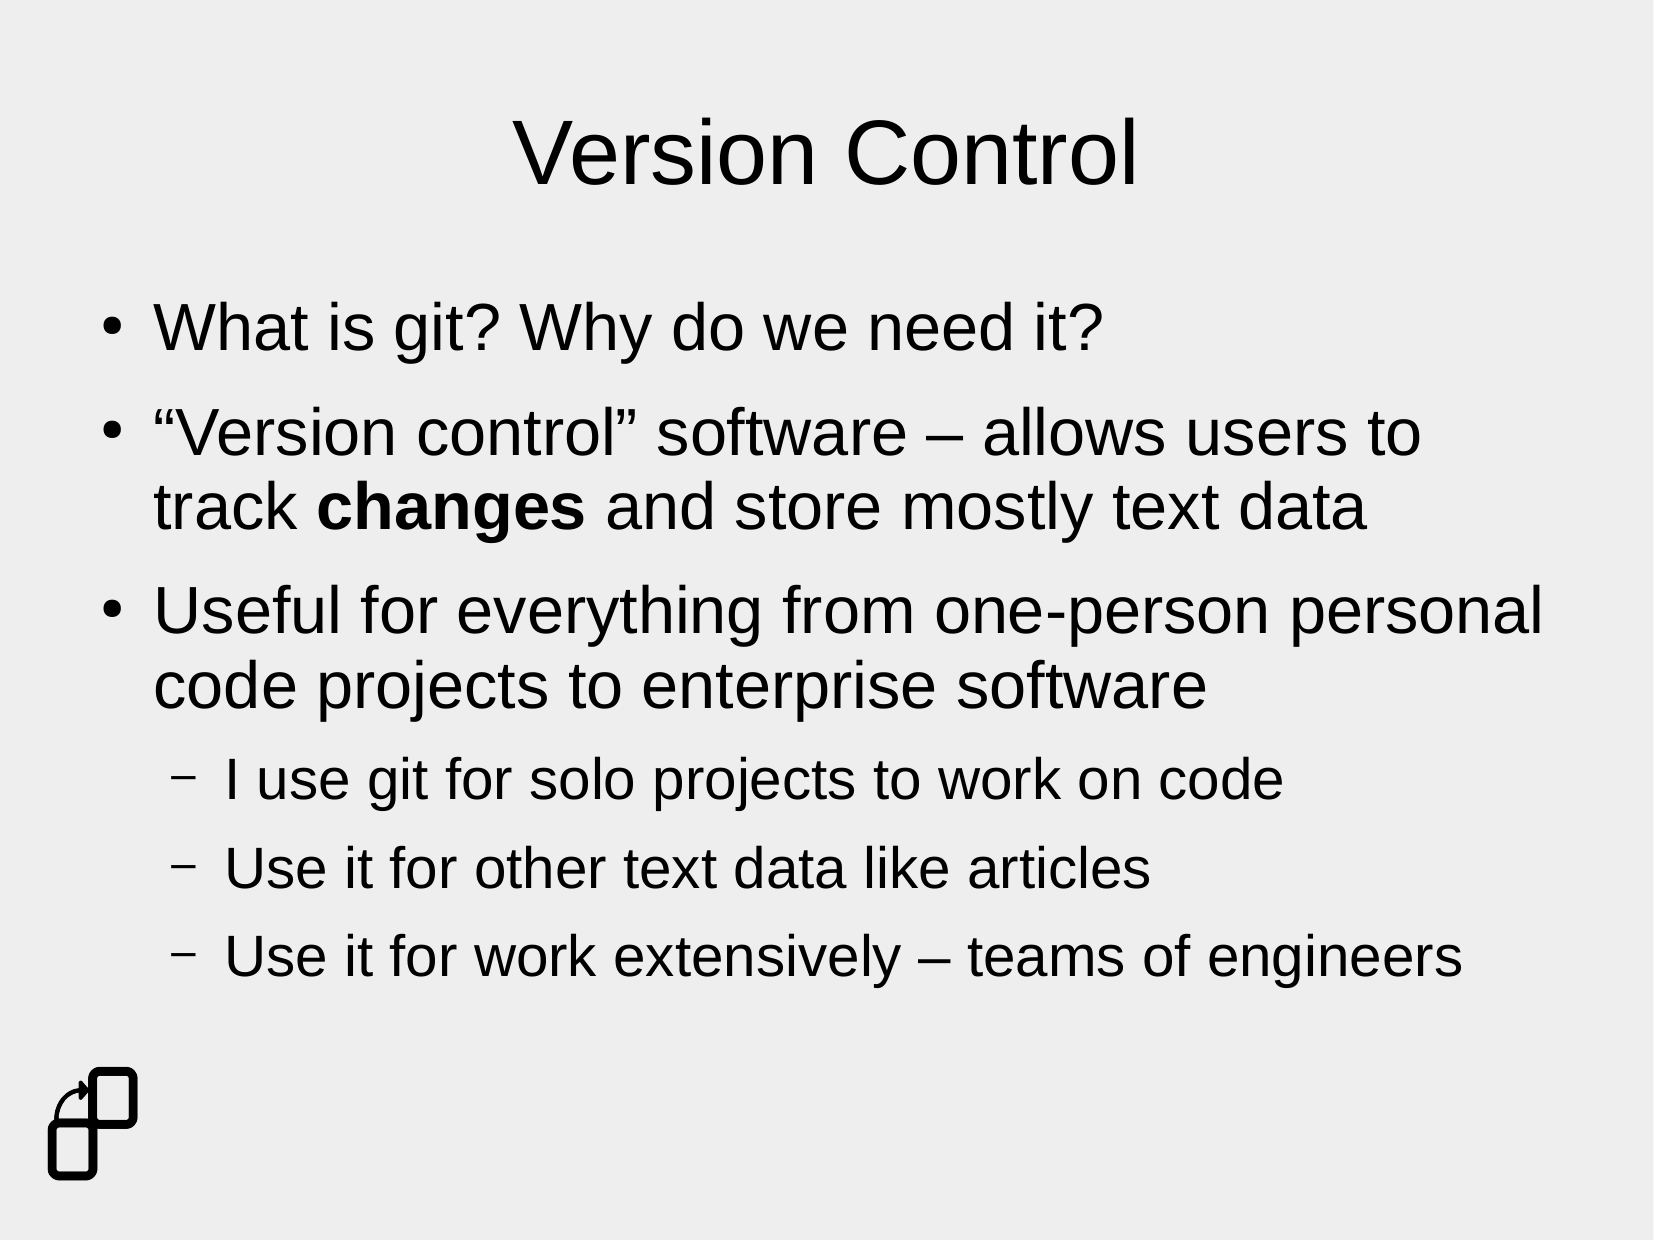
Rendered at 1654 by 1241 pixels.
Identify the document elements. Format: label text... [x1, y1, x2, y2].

list What is git? Why do we need it? “Version control” software – allows users to track changes and store mostly text data Useful for everything from one-person personal code projects to enterprise software I use git for solo projects to work on code Use it for other text data like articles Use it for work extensively – teams of engineers [82, 290, 1571, 1010]
title Version Control [82, 49, 1571, 257]
picture [30, 1062, 153, 1186]
